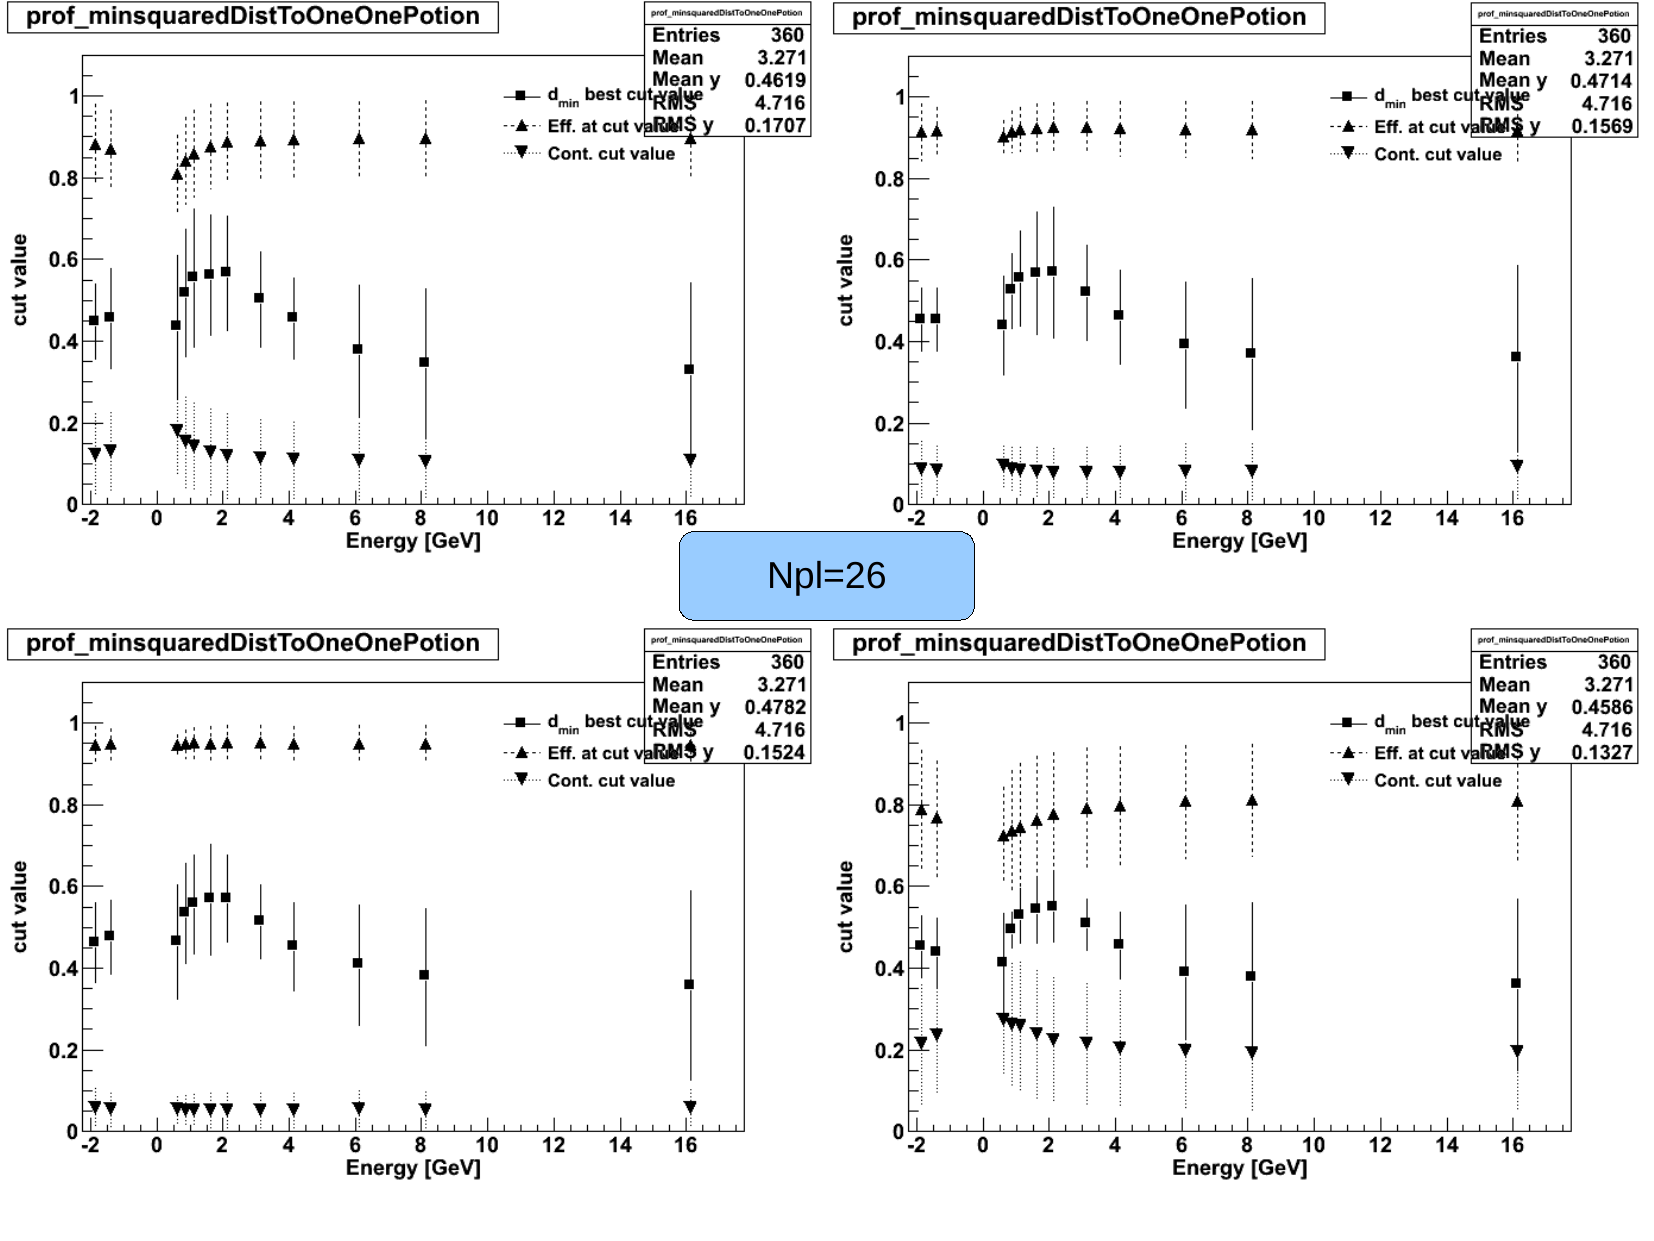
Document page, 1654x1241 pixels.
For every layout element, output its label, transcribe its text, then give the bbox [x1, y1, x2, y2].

picture [0, 626, 1654, 1188]
text_box Npl=26 [679, 531, 975, 621]
picture [0, 0, 1654, 562]
